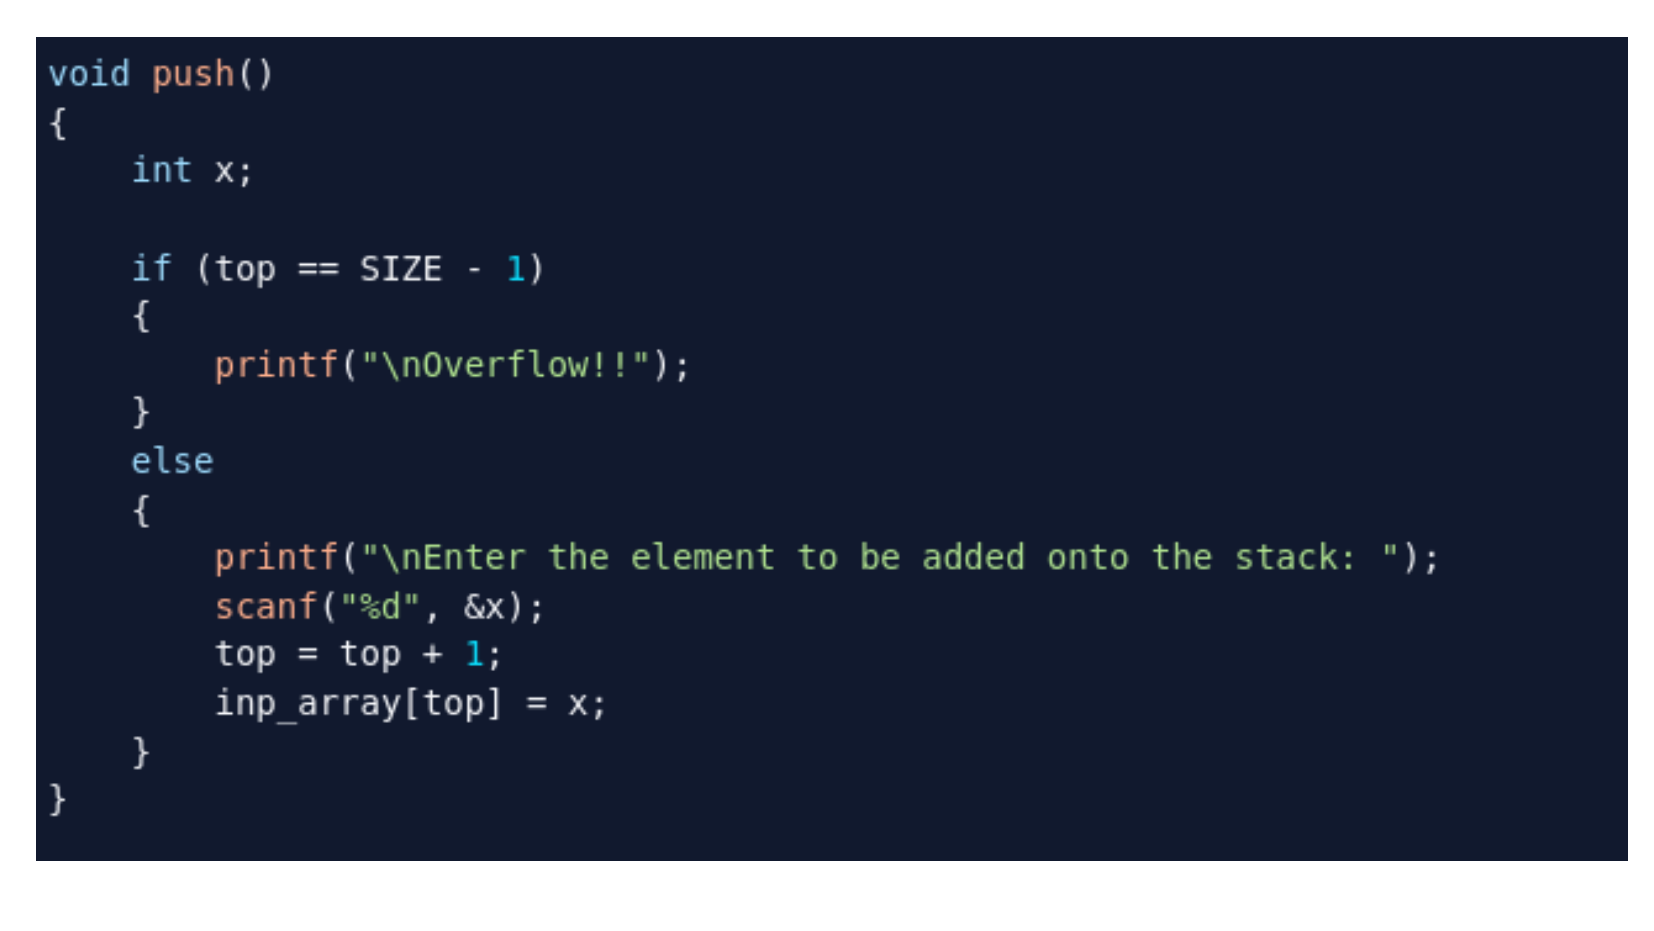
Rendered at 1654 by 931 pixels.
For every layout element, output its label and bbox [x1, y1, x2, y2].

picture [36, 37, 1628, 861]
